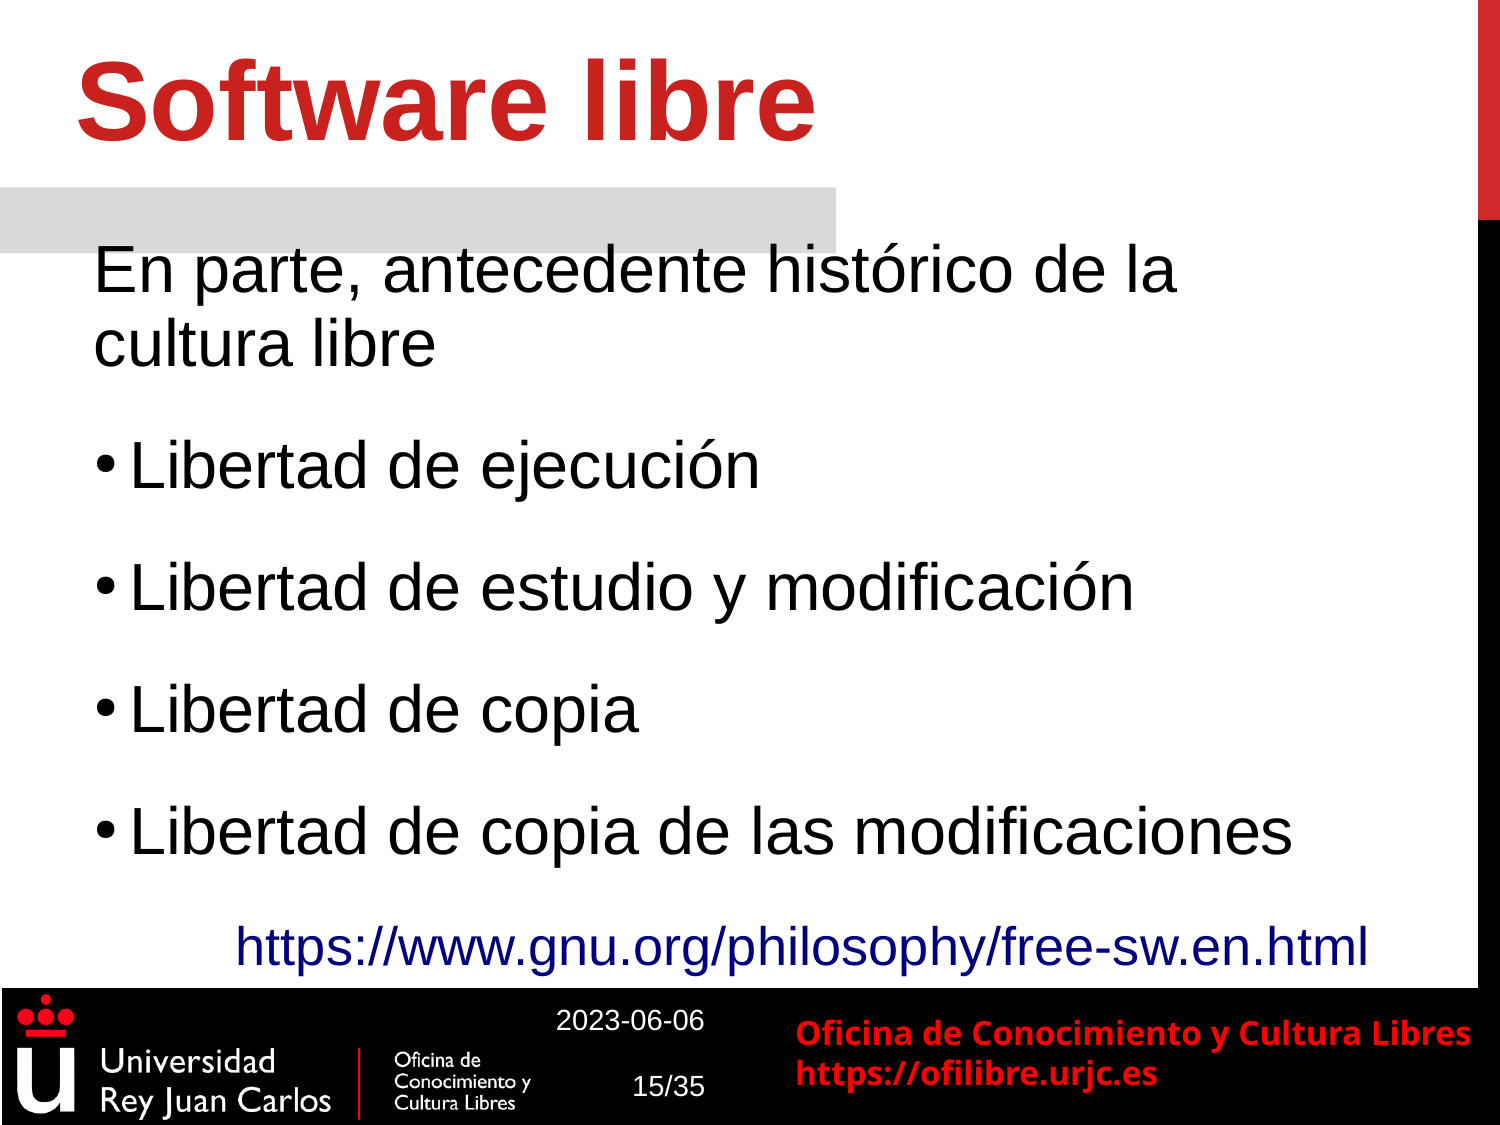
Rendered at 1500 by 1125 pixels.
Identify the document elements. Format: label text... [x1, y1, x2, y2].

text_box En parte, antecedente histórico de la cultura libre Libertad de ejecución Libertad de estudio y modificación Libertad de copia Libertad de copia de las modificaciones https://www.gnu.org/philosophy/free-sw.en.html [78, 224, 1386, 985]
picture [17, 994, 531, 1120]
title Software libre [75, 7, 1425, 196]
